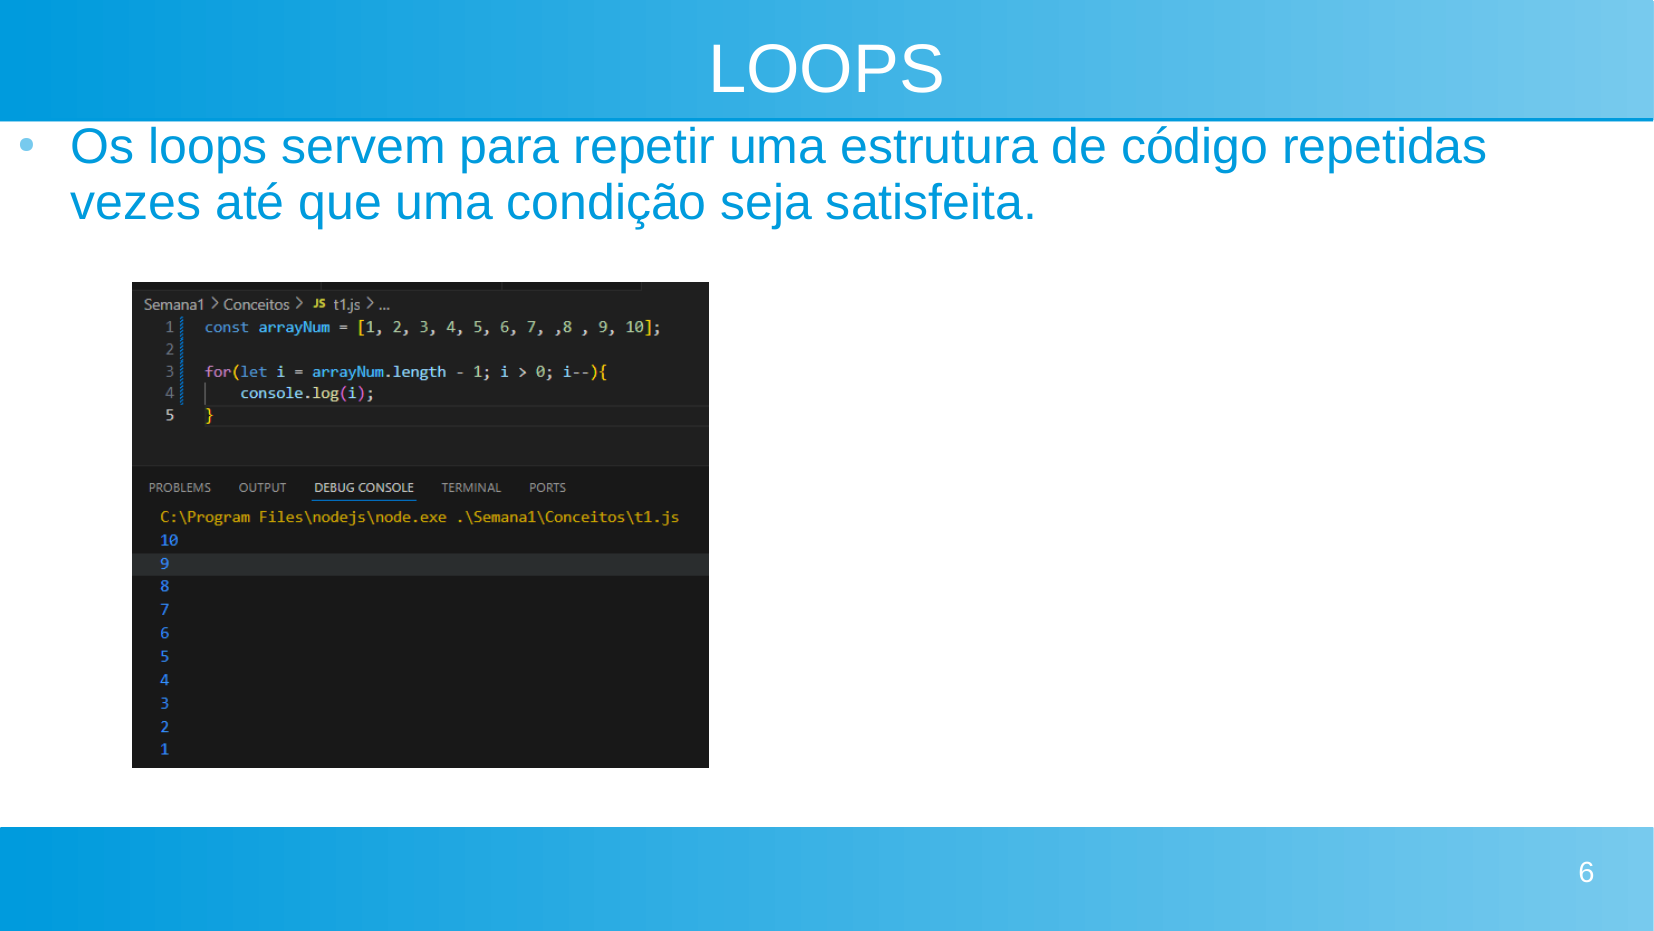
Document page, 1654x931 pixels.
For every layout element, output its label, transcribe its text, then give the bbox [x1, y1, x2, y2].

title LOOPS [59, 29, 1595, 108]
picture [132, 282, 709, 768]
list Os loops servem para repetir uma estrutura de código repetidas vezes até que uma condição seja satisfeita. [0, 118, 1595, 827]
